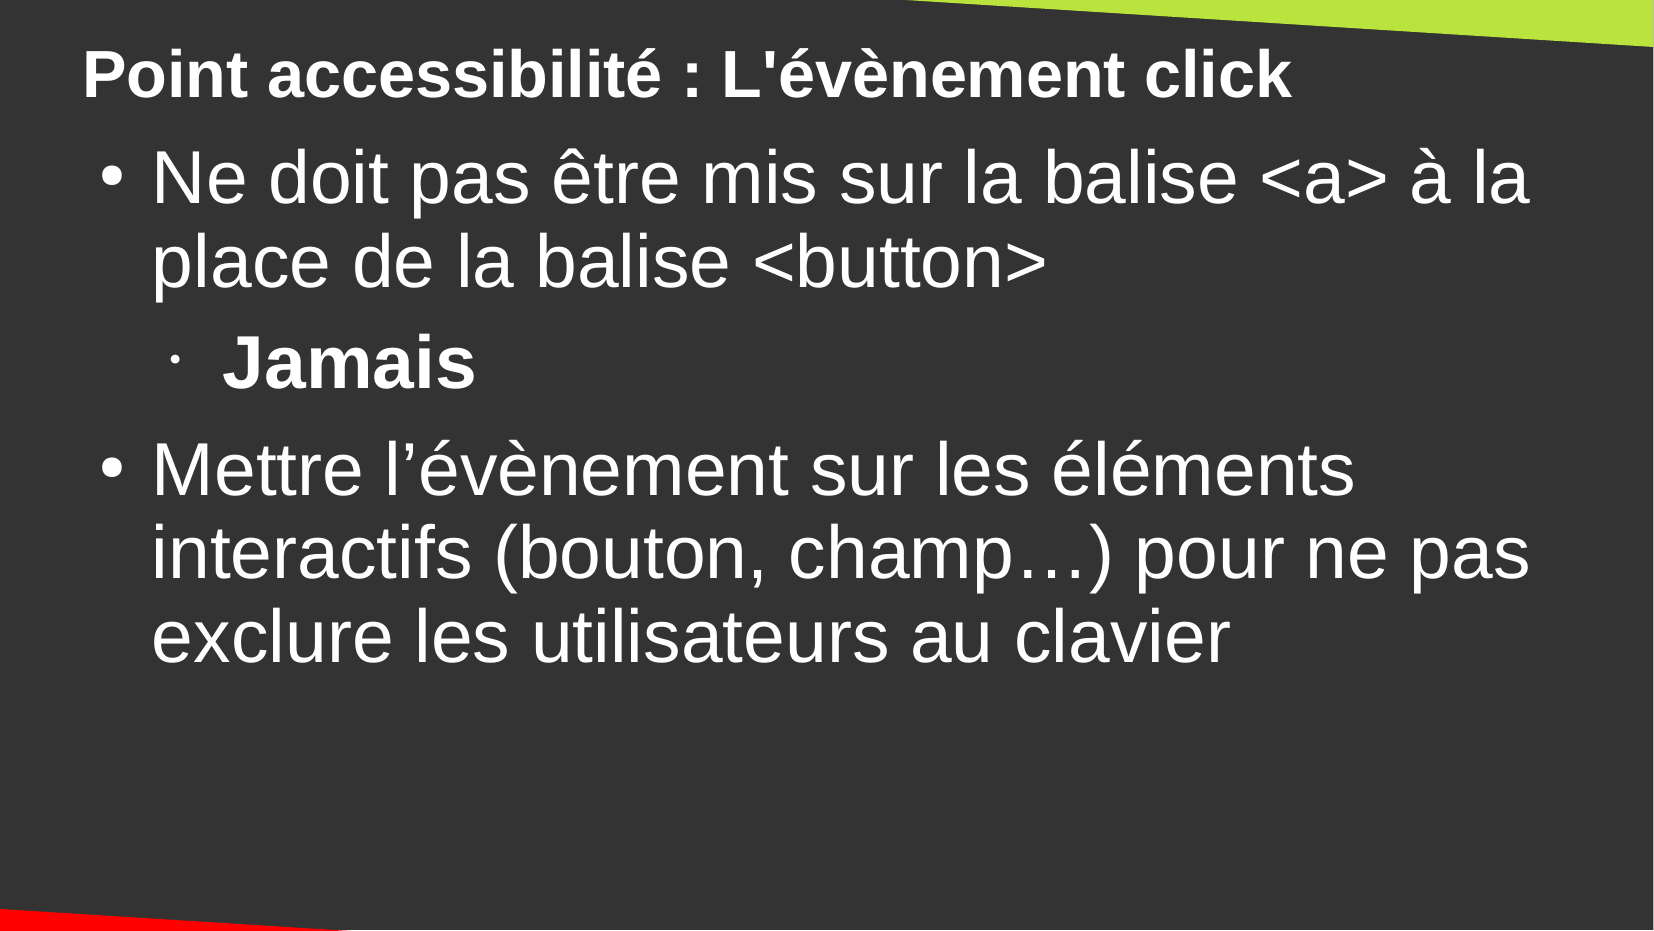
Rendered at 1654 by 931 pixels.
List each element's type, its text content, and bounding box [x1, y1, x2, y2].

text_box [905, 0, 1654, 48]
text_box [0, 908, 351, 931]
list Ne doit pas être mis sur la balise <a> à la place de la balise <button> Jamais Mettre l’évènement sur les éléments interactifs (bouton, champ…) pour ne pas exclure les utilisateurs au clavier [80, 135, 1620, 697]
title Point accessibilité : L'évènement click [82, 37, 1571, 114]
